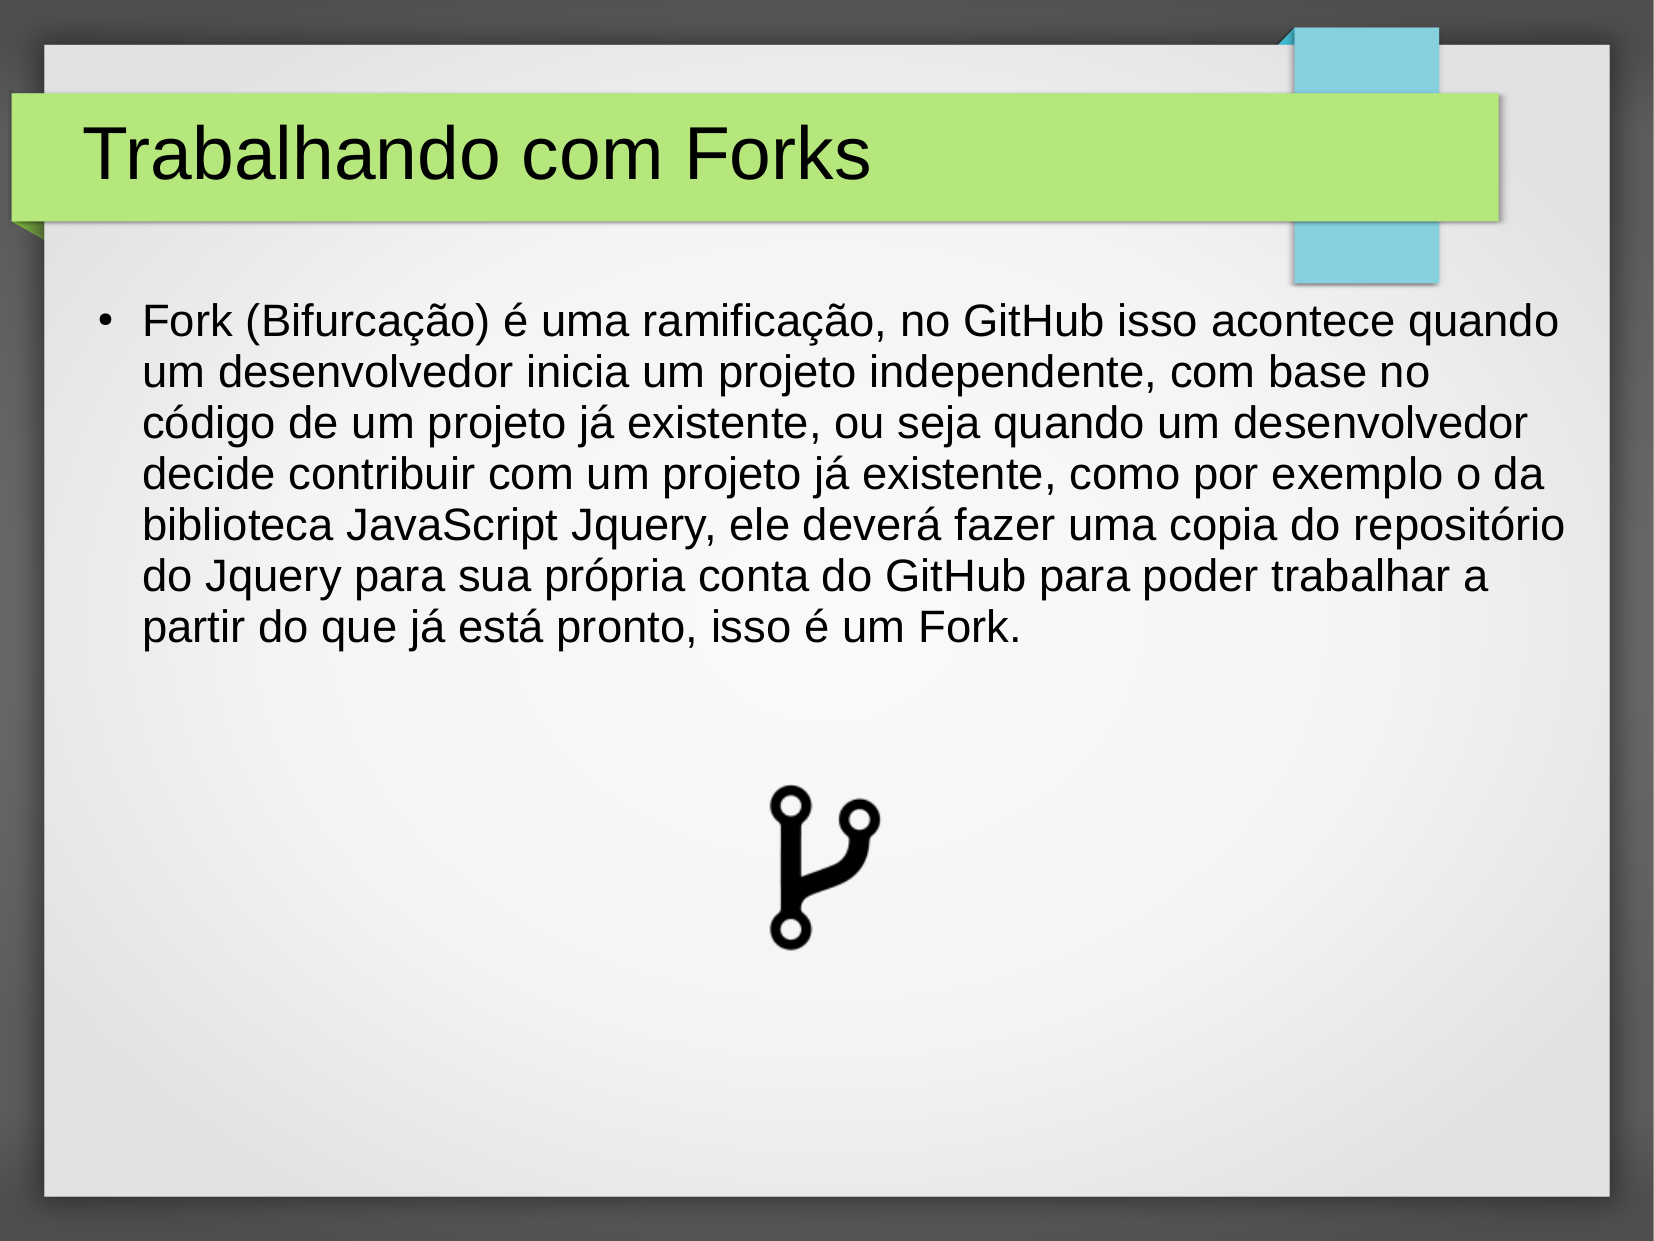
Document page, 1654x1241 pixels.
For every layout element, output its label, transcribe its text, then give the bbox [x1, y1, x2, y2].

list Fork (Bifurcação) é uma ramificação, no GitHub isso acontece quando um desenvolvedor inicia um projeto independente, com base no código de um projeto já existente, ou seja quando um desenvolvedor decide contribuir com um projeto já existente, como por exemplo o da biblioteca JavaScript Jquery, ele deverá fazer uma copia do repositório do Jquery para sua própria conta do GitHub para poder trabalhar a partir do que já está pronto, isso é um Fork. [82, 295, 1571, 686]
picture [0, 0, 1654, 1241]
title Trabalhando com Forks [82, 94, 1264, 213]
